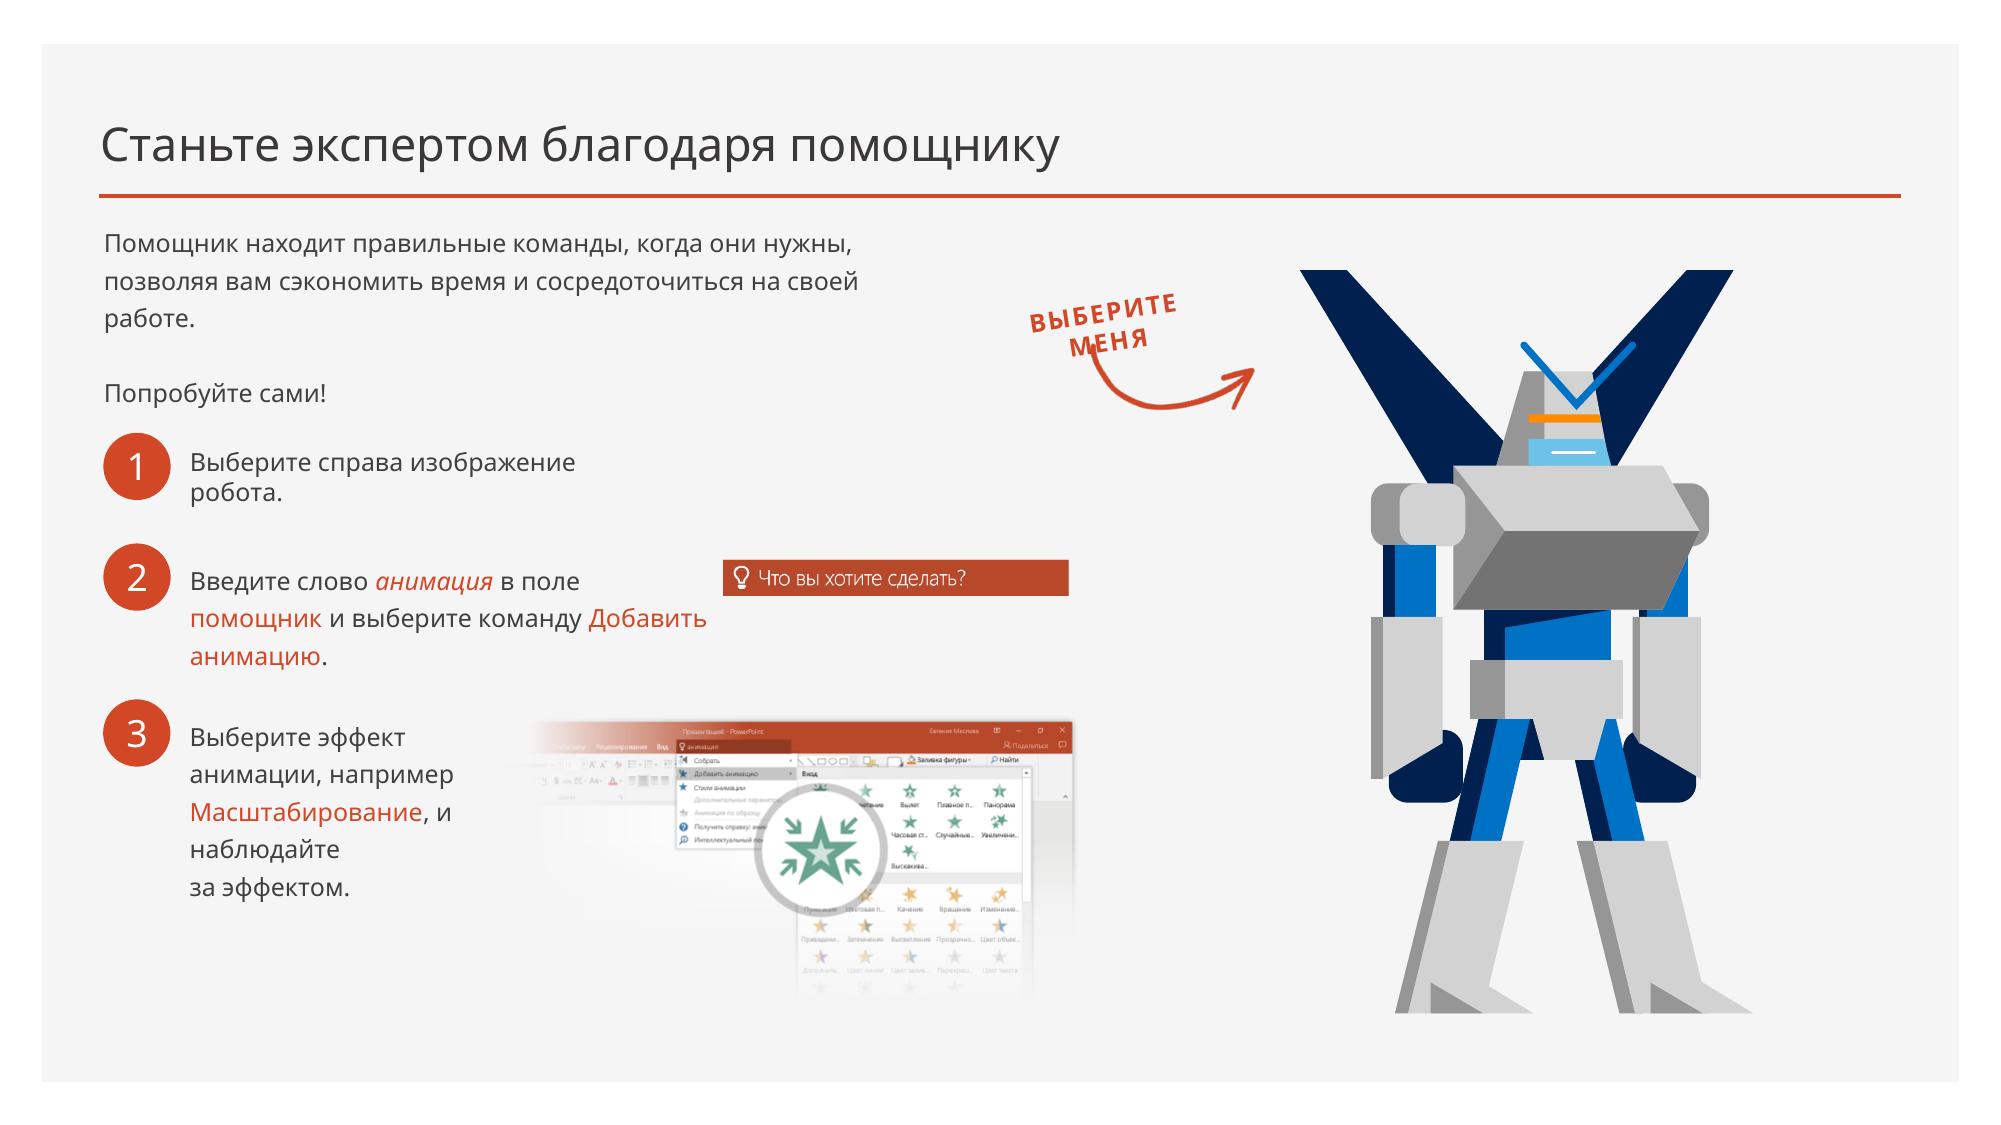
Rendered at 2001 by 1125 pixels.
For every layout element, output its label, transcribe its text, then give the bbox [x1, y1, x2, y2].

text_box Выберите справа изображение робота. [174, 439, 687, 517]
picture [502, 667, 1127, 1068]
picture [723, 559, 1069, 596]
text_box ВЫБЕРИТЕ МЕНЯ [983, 272, 1219, 379]
picture [1075, 273, 1276, 467]
text_box 1 [91, 435, 184, 497]
picture [1298, 270, 1754, 1014]
text_box 3 [91, 702, 183, 763]
text_box [121, 763, 152, 767]
title Станьте экспертом благодаря помощнику [85, 73, 1214, 179]
text_box [121, 607, 153, 611]
text_box [123, 497, 151, 501]
text_box Помощник находит правильные команды, когда они нужны, позволяя вам сэкономить время и сосредоточиться на своей работе. Попробуйте сами! [88, 212, 928, 416]
text_box 2 [91, 546, 184, 607]
text_box Введите слово анимация в поле помощник и выберите команду Добавить анимацию. [174, 550, 724, 700]
text_box Выберите эффект анимации, например Масштабирование, и наблюдайте за эффектом. [174, 706, 502, 944]
